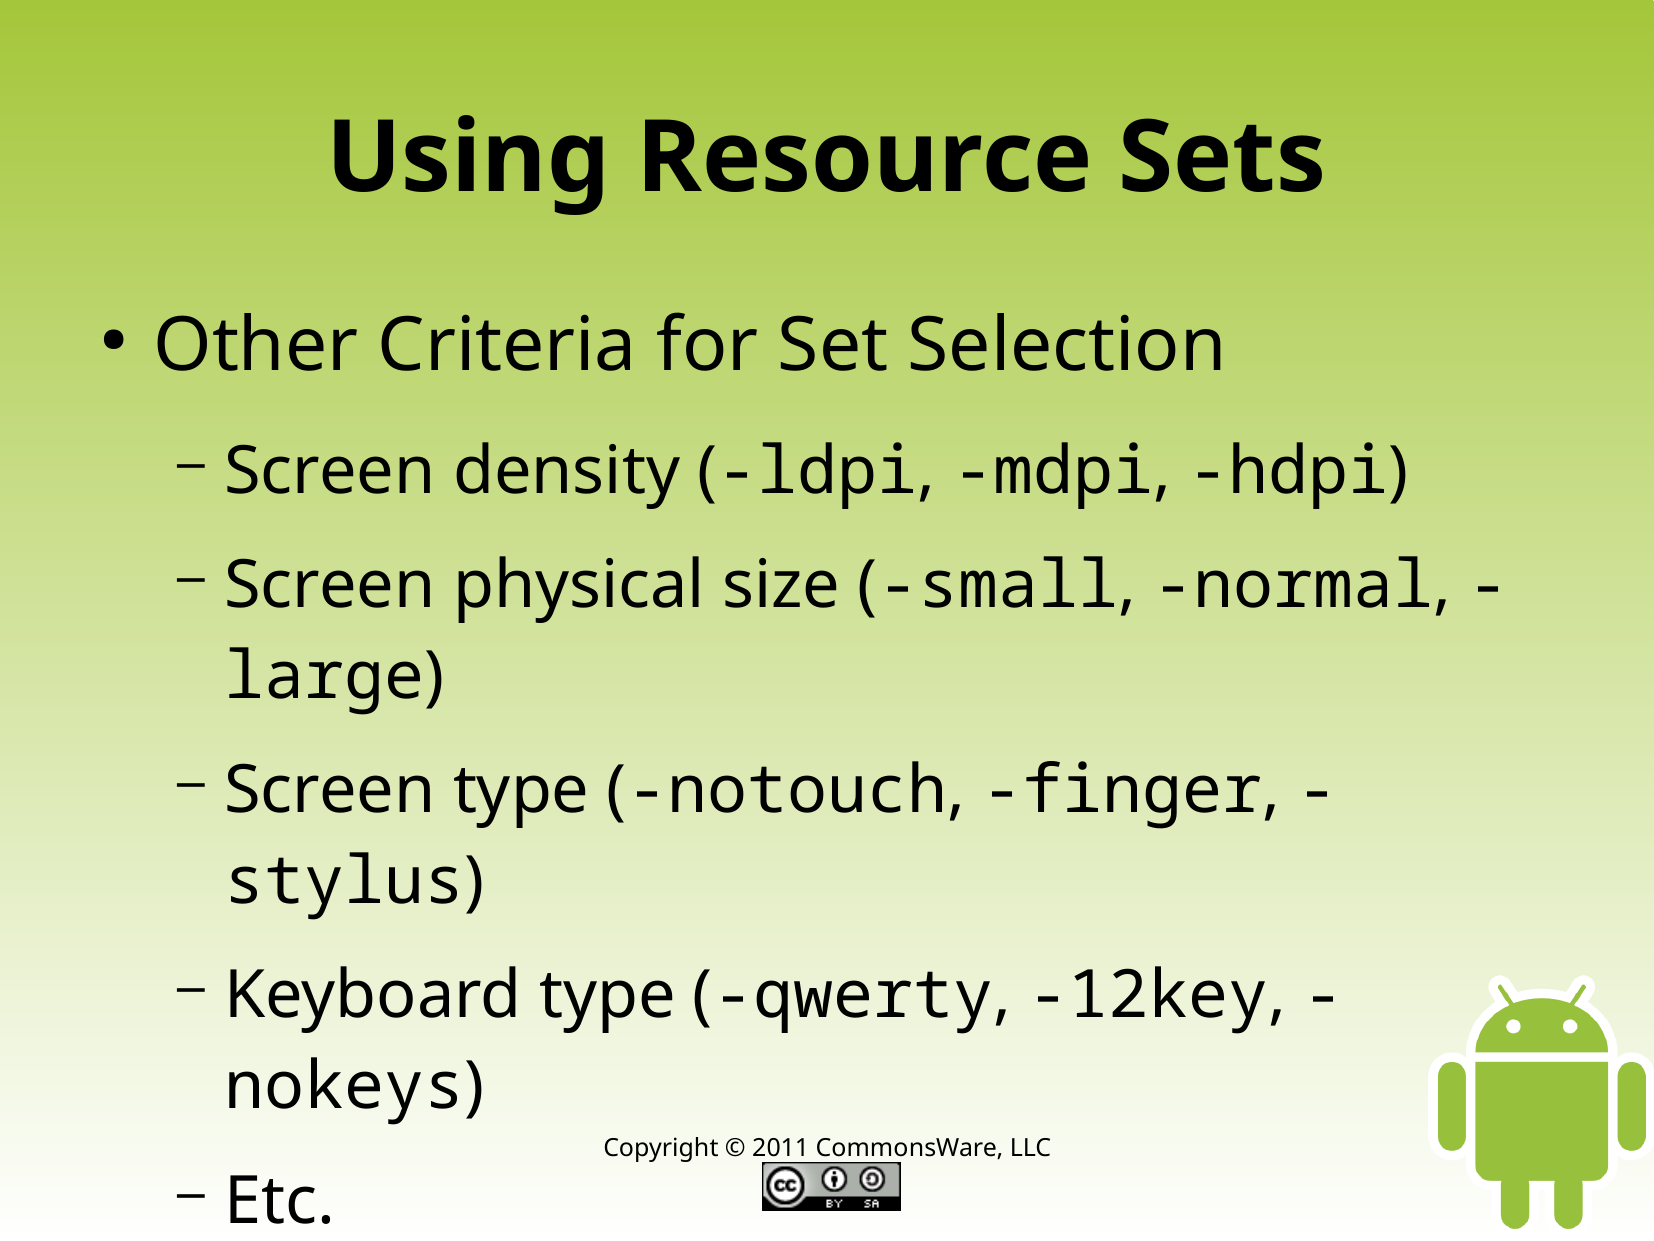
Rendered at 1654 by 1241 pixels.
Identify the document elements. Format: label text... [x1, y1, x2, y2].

list Other Criteria for Set Selection Screen density (-ldpi, -mdpi, -hdpi) Screen physical size (-small, -normal, -large) Screen type (-notouch, -finger, -stylus) Keyboard type (-qwerty, -12key, -nokeys) Etc. [82, 290, 1571, 1094]
picture [1428, 975, 1654, 1238]
picture [762, 1162, 901, 1211]
title Using Resource Sets [82, 49, 1571, 257]
